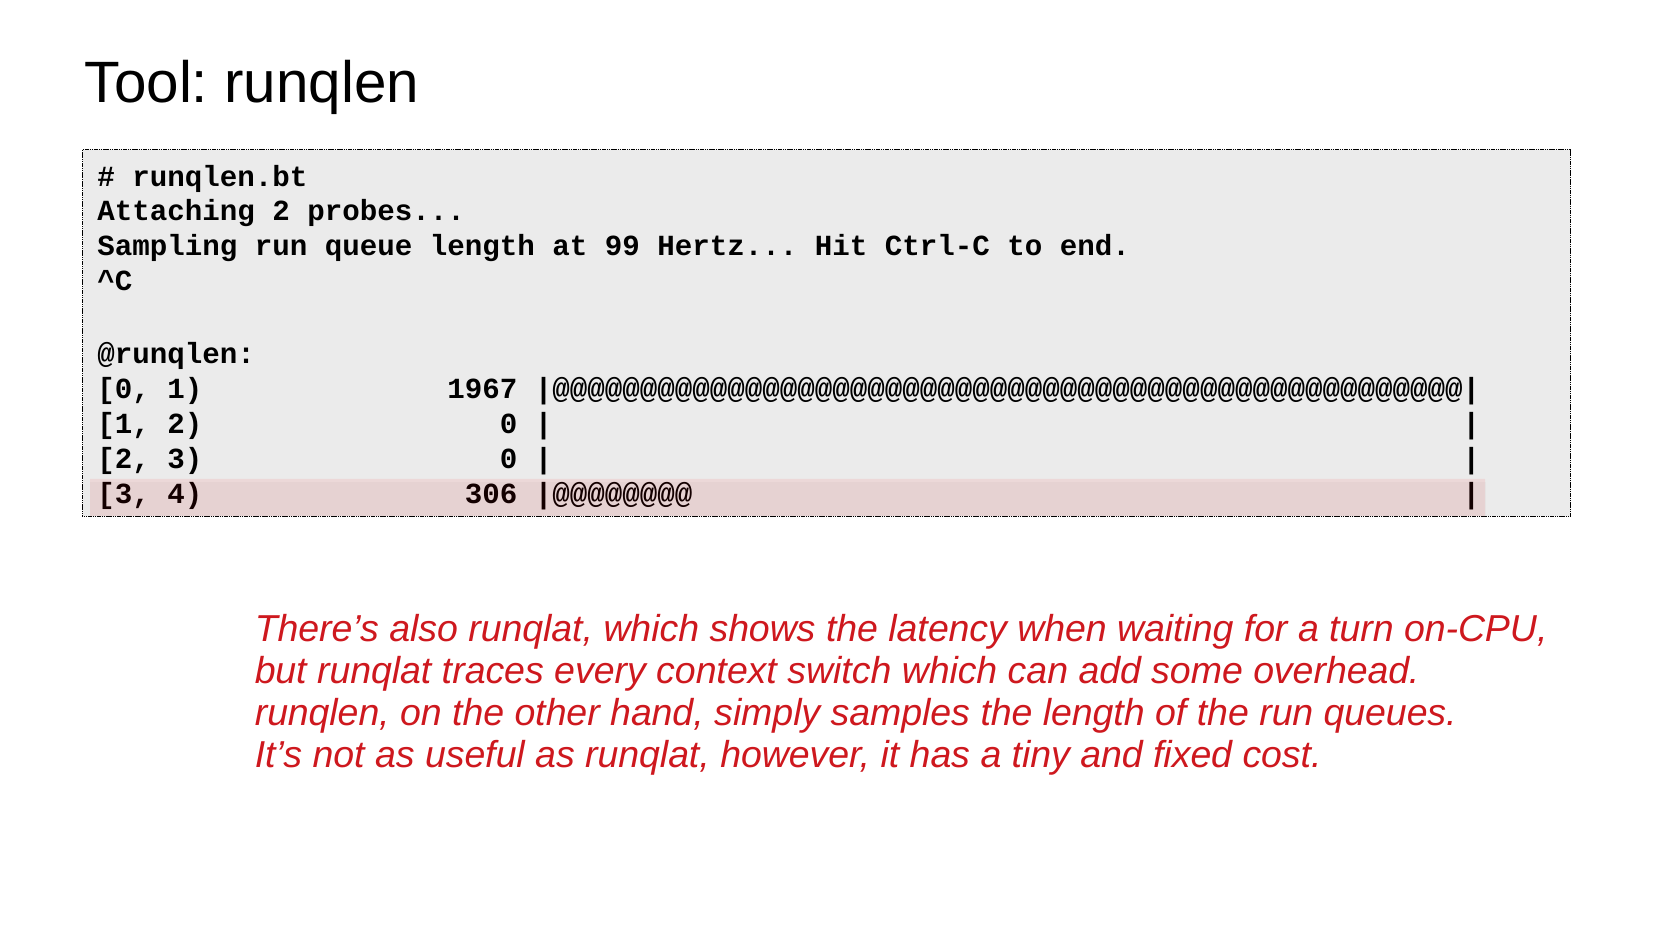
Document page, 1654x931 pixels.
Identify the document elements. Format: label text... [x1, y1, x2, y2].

title Tool: runqlen [64, 20, 1554, 139]
text_box [90, 478, 1486, 516]
text_box # runqlen.bt Attaching 2 probes... Sampling run queue length at 99 Hertz... Hit Ctrl-C to end. ^C @runqlen: [0, 1) 1967 |@@@@@@@@@@@@@@@@@@@@@@@@@@@@@@@@@@@@@@@@@@@@@@@@@@@@| [1, 2) 0 | | [2, 3) 0 | | [3, 4) 306 |@@@@@@@@ | [82, 149, 1571, 517]
text_box There’s also runqlat, which shows the latency when waiting for a turn on-CPU, but runqlat traces every context switch which can add some overhead. runqlen, on the other hand, simply samples the length of the run queues. It’s not as useful as runqlat, however, it has a tiny and fixed cost. [240, 600, 1564, 783]
